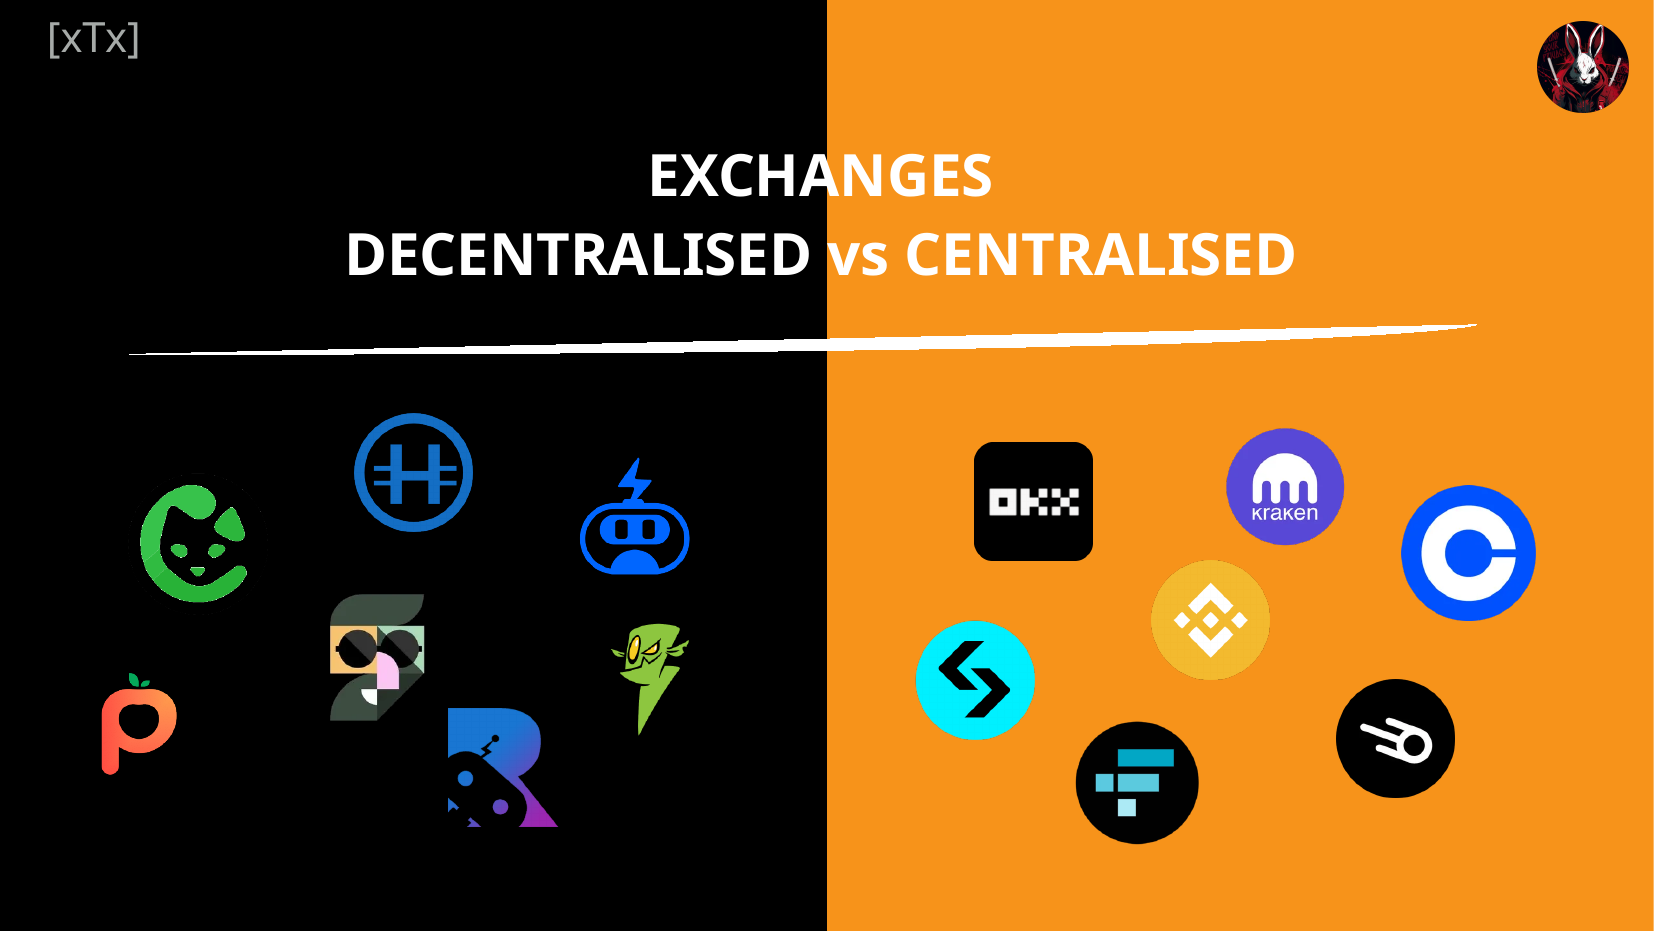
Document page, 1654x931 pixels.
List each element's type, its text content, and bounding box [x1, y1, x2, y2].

picture [0, 0, 1654, 931]
text_box [xTx] [0, 0, 188, 76]
title EXCHANGES DECENTRALISED vs CENTRALISED [76, 112, 1565, 314]
text_box [129, 324, 1477, 355]
